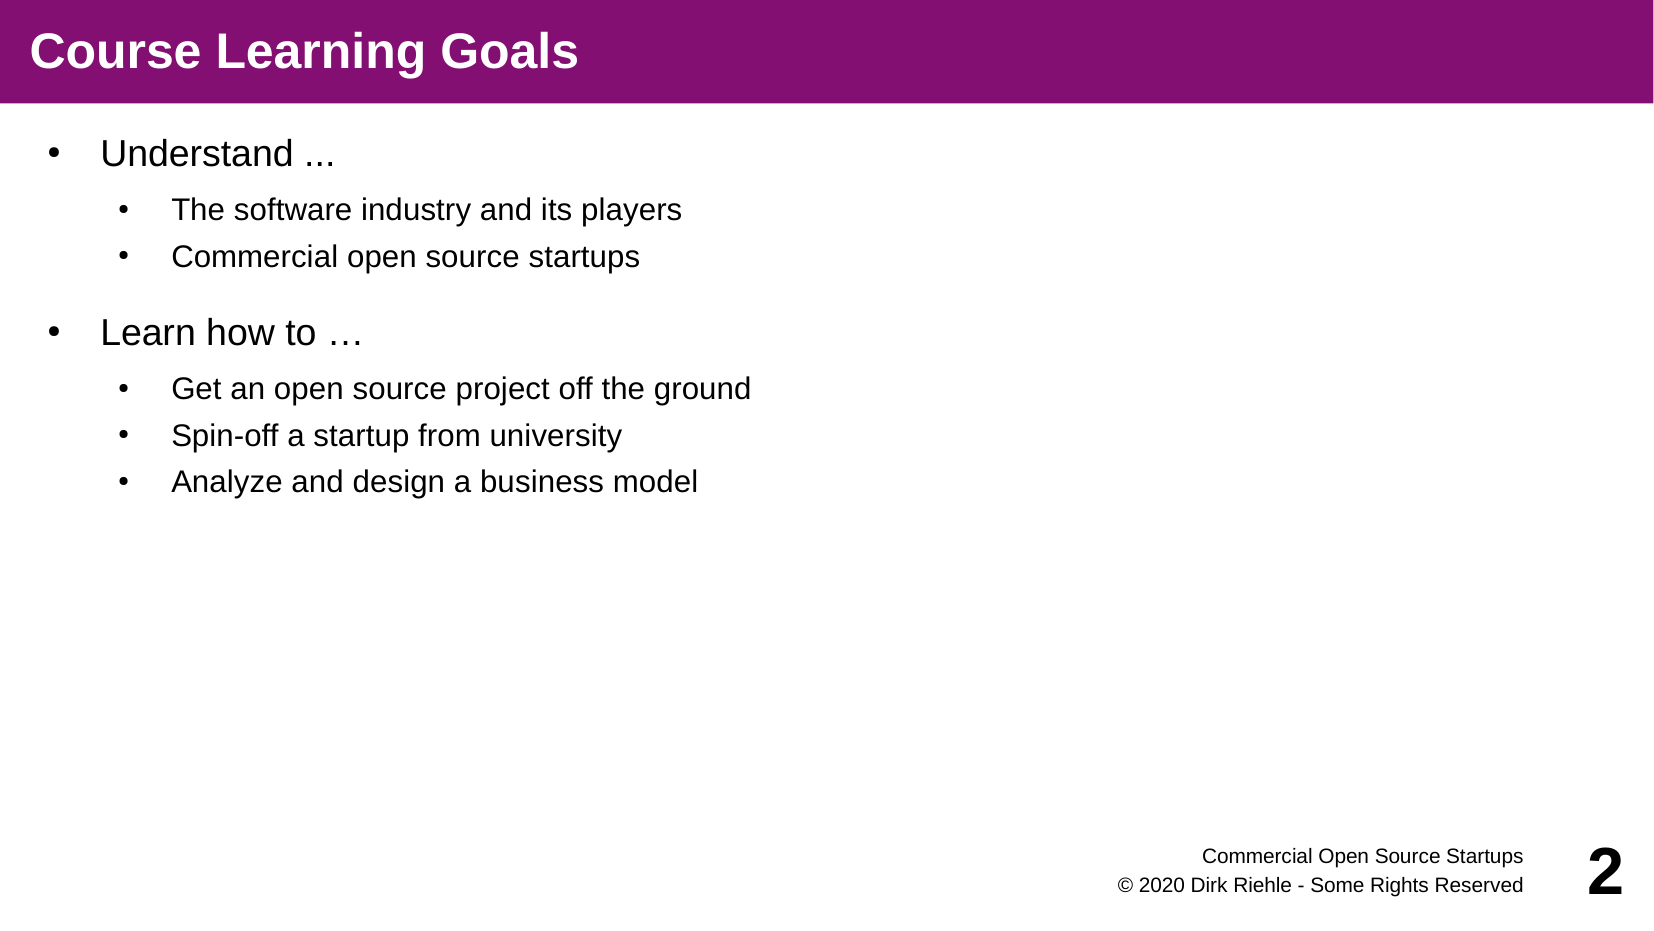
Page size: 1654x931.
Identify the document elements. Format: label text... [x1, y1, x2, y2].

title Course Learning Goals [0, 0, 1654, 104]
list Understand ... The software industry and its players Commercial open source startups Learn how to … Get an open source project off the ground Spin-off a startup from university Analyze and design a business model [29, 132, 1625, 813]
